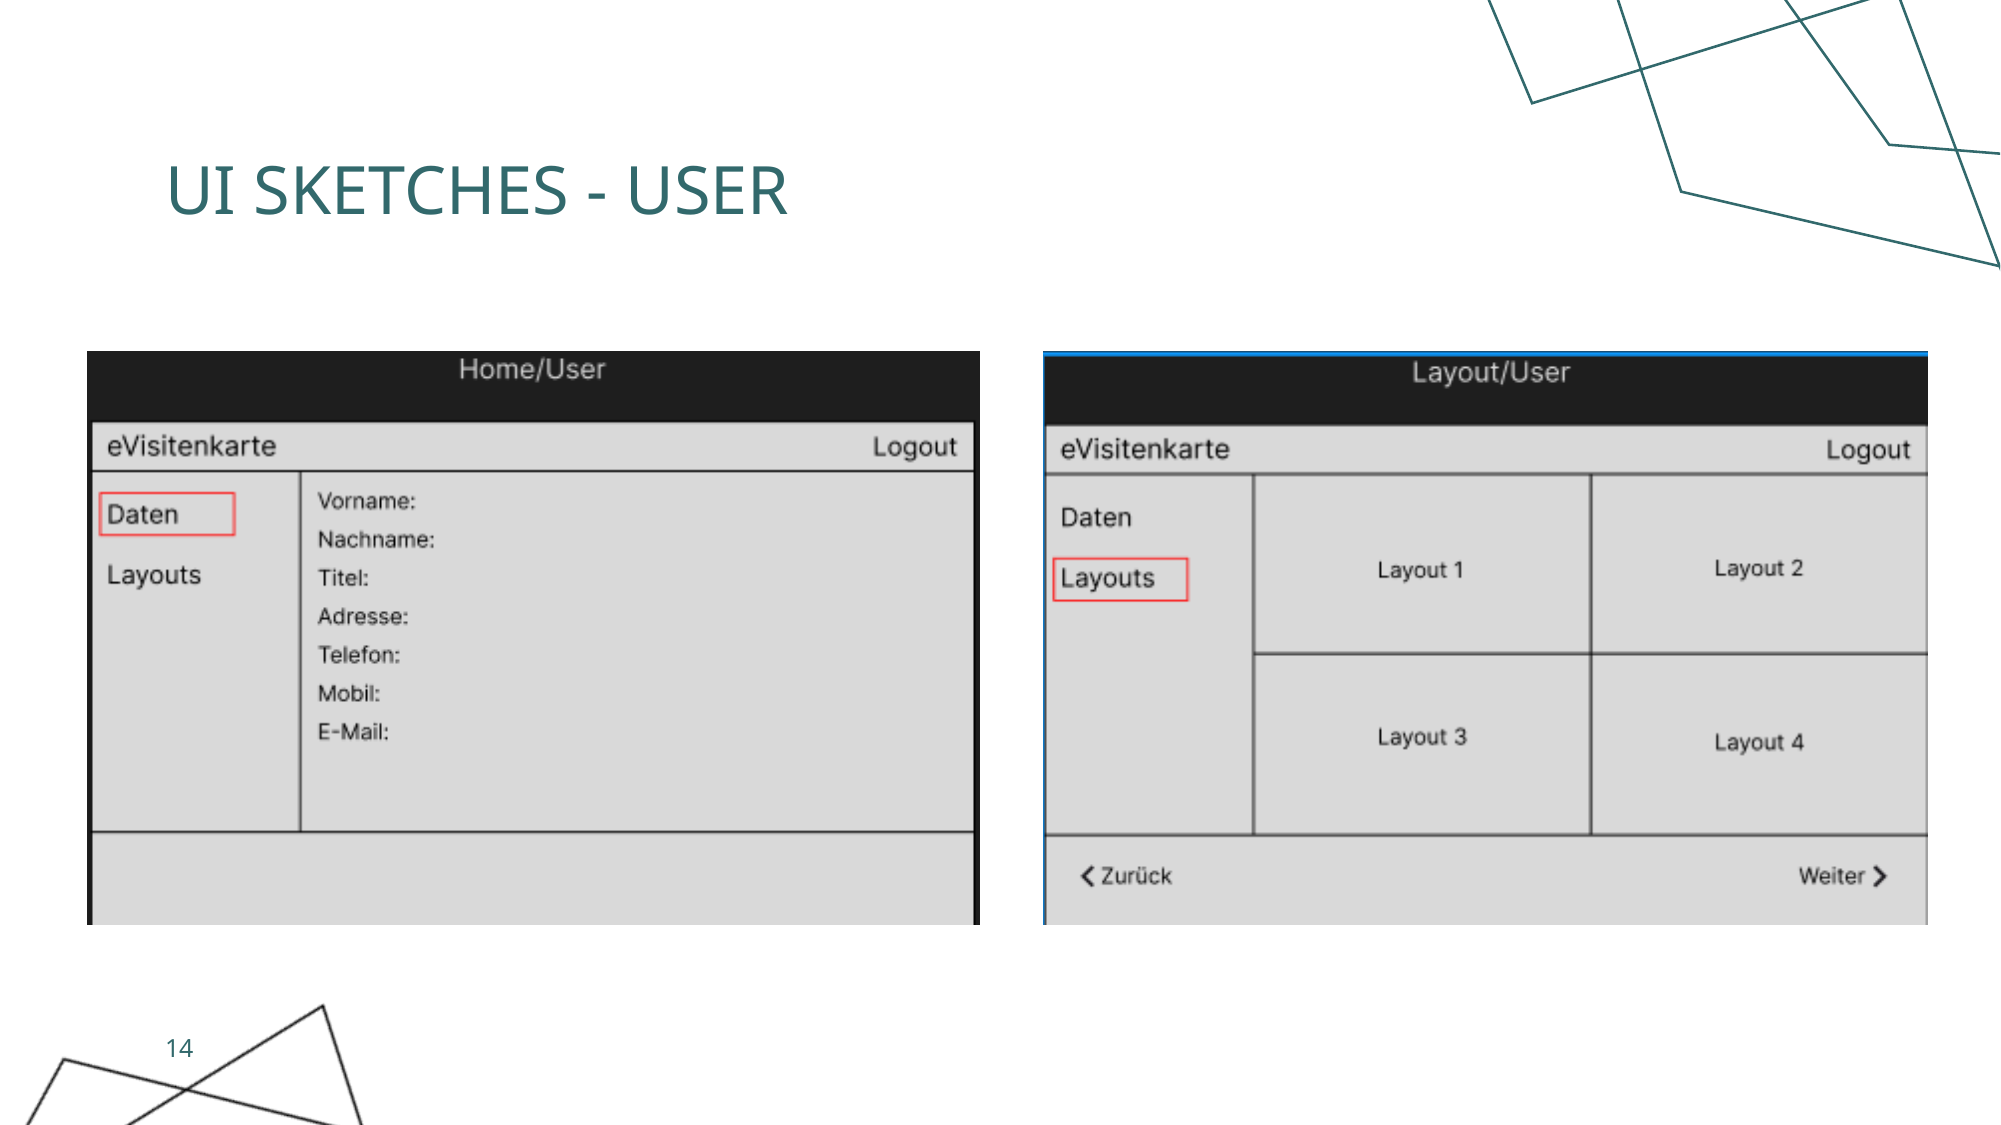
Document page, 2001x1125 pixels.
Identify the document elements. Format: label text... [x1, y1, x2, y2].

title UI SKETCHES - User [150, 59, 1863, 326]
picture [87, 351, 980, 925]
text_box [150, 1024, 254, 1074]
picture [1043, 351, 1928, 925]
